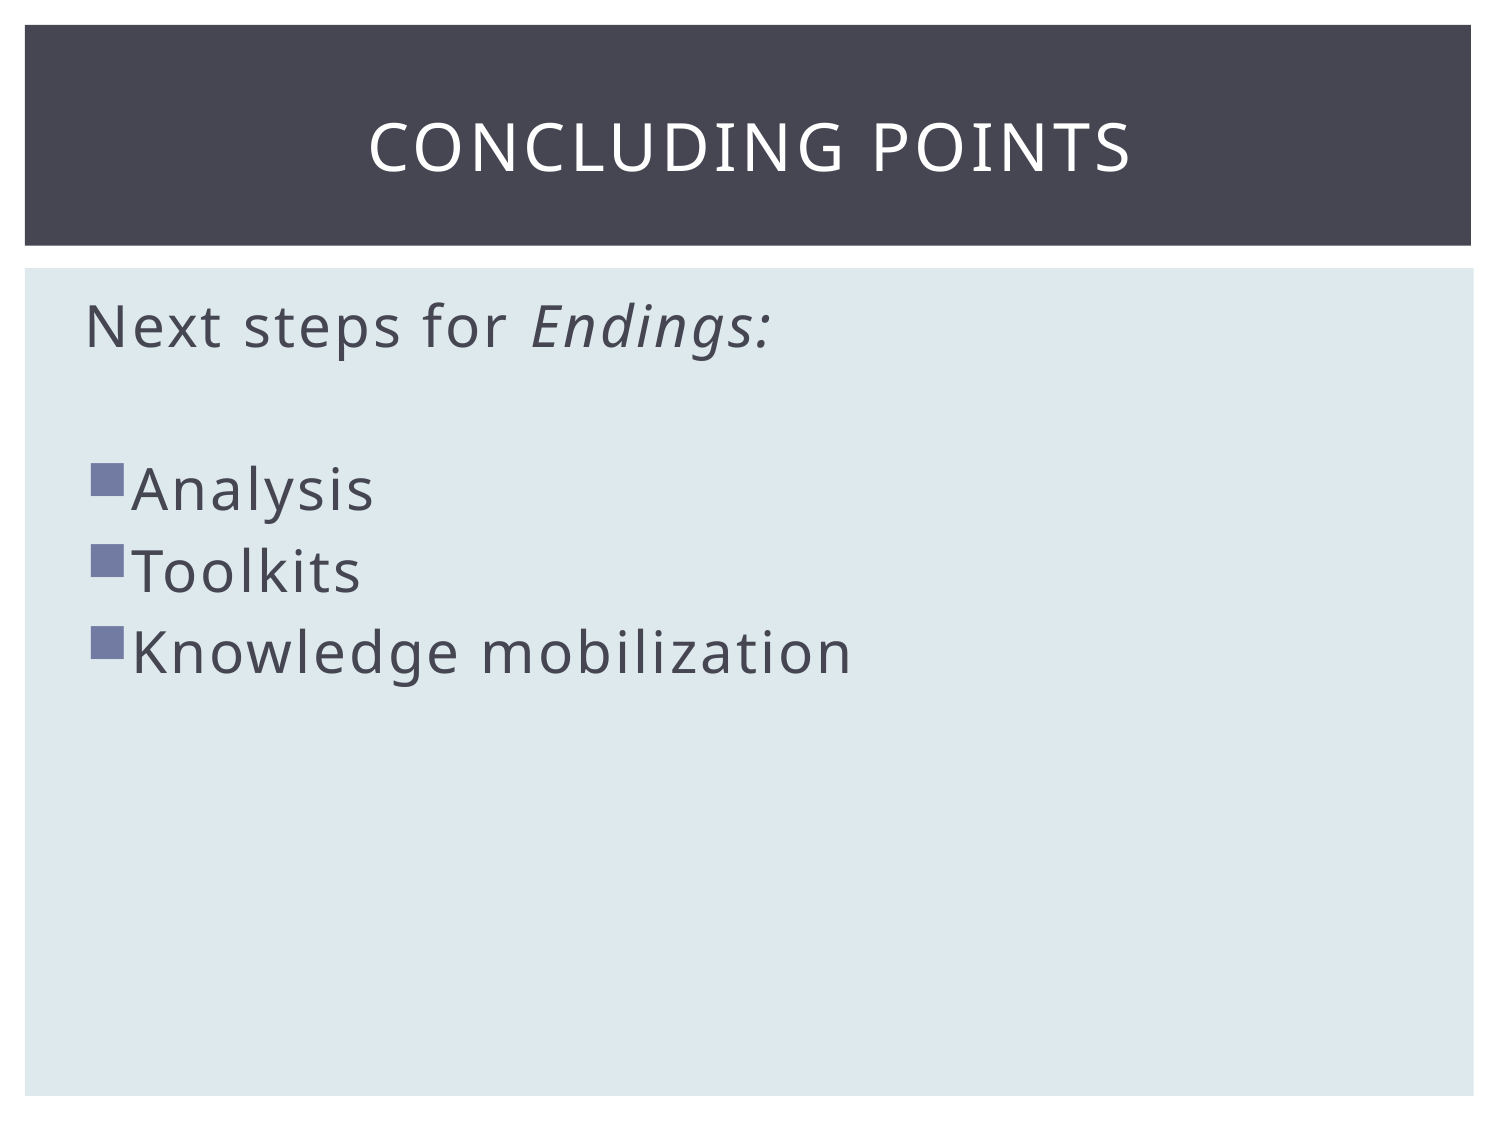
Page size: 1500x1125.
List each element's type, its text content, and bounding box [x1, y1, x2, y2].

list Next steps for Endings: Analysis Toolkits Knowledge mobilization [62, 281, 1442, 1005]
title Concluding points [62, 58, 1438, 232]
